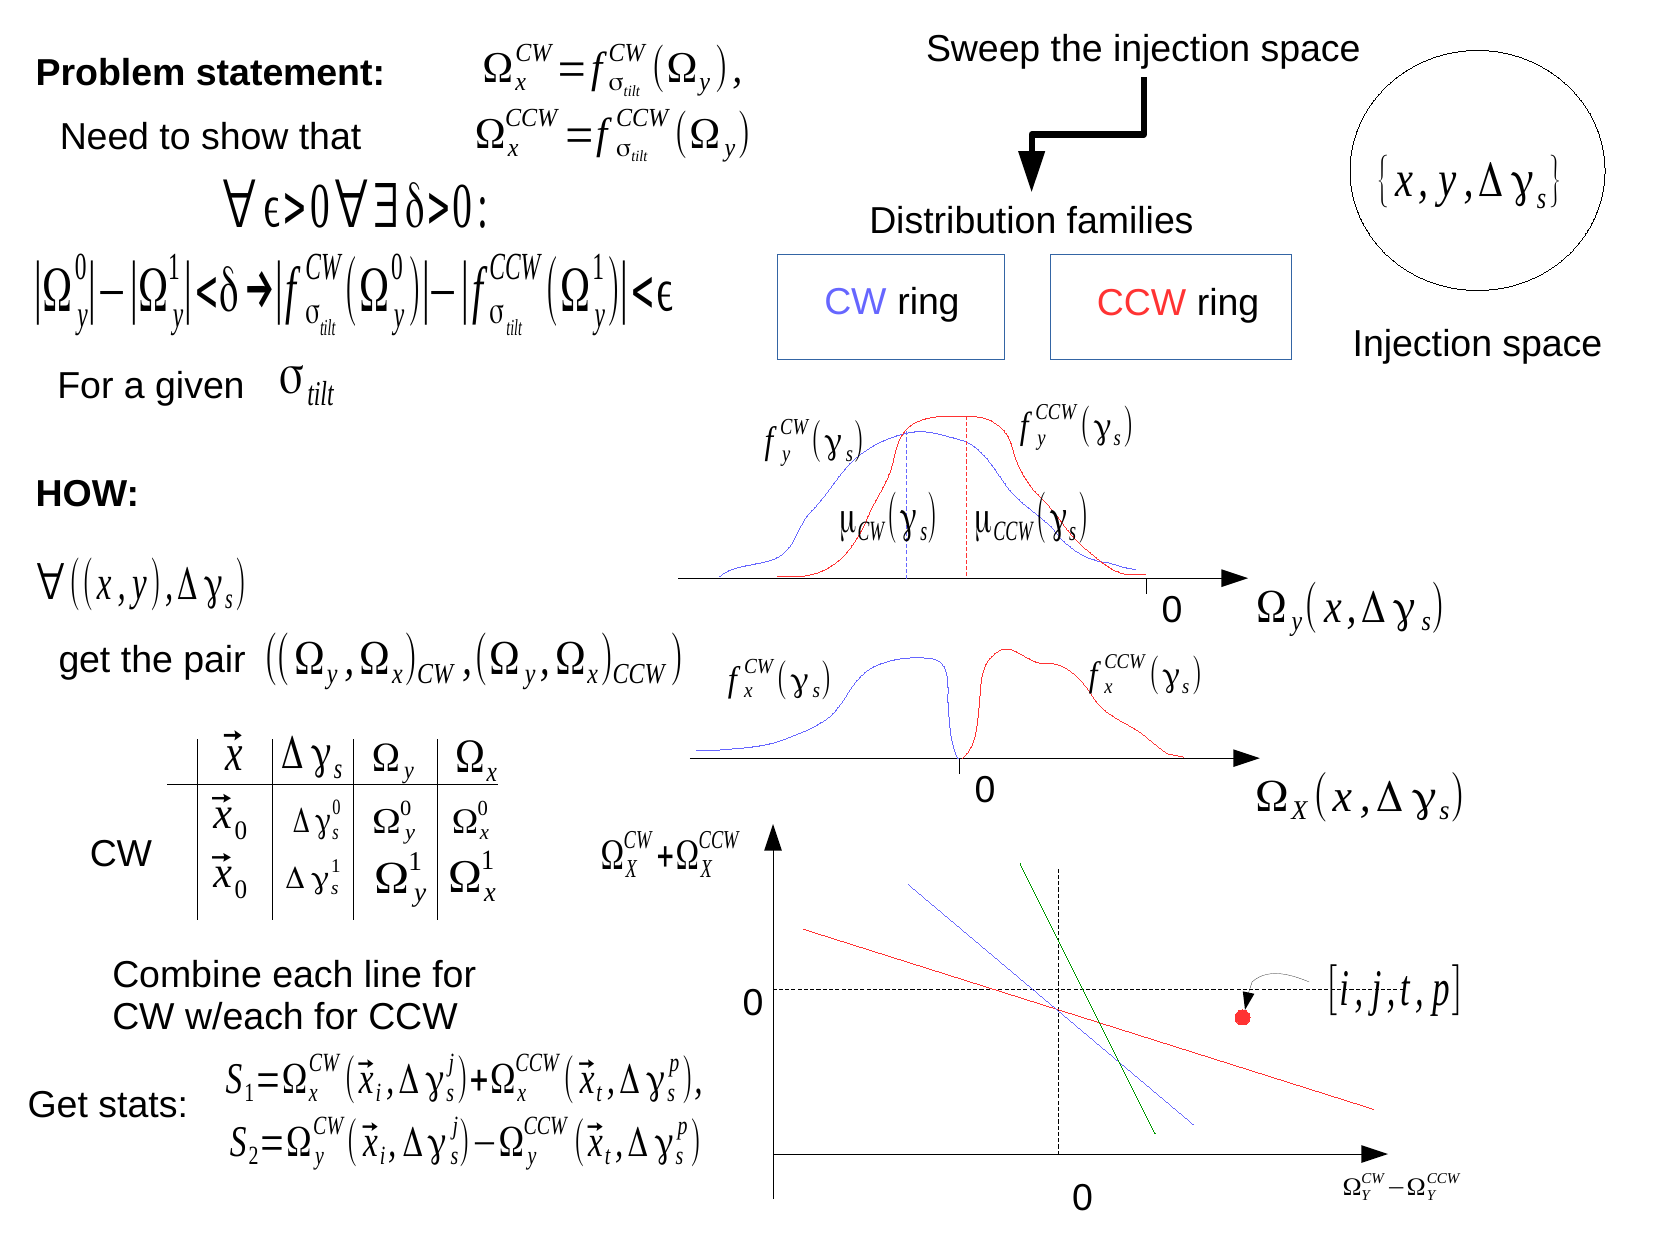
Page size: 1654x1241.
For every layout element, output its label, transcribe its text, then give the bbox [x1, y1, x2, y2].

chart [1081, 649, 1209, 699]
text_box Problem statement: [20, 44, 411, 102]
text_box 0 [728, 974, 779, 1031]
chart [966, 488, 1096, 549]
text_box HOW: [20, 465, 155, 522]
chart [362, 794, 507, 909]
chart [200, 848, 258, 905]
chart [465, 36, 761, 166]
text_box Sweep the injection space [911, 20, 1377, 78]
chart [1367, 151, 1576, 216]
text_box Injection space [1337, 315, 1618, 372]
text_box 0 [1057, 1169, 1108, 1226]
chart [270, 361, 346, 414]
text_box CCW ring [1082, 274, 1284, 335]
chart [217, 1046, 712, 1172]
chart [445, 736, 507, 789]
chart [1246, 578, 1456, 639]
chart [1011, 398, 1141, 451]
chart [200, 789, 258, 845]
text_box CW [75, 825, 168, 882]
chart [593, 824, 749, 885]
text_box Get stats: [12, 1076, 204, 1134]
chart [719, 595, 893, 703]
chart [831, 488, 946, 549]
text_box Combine each line for CW w/each for CCW [97, 946, 503, 1082]
text_box [1235, 1009, 1251, 1025]
chart [28, 554, 254, 617]
chart [1244, 768, 1477, 827]
chart [254, 629, 694, 692]
chart [272, 732, 353, 785]
chart [362, 739, 423, 785]
chart [20, 171, 685, 340]
text_box Need to show that [45, 108, 377, 166]
chart [212, 724, 254, 783]
text_box Distribution families [854, 191, 1209, 249]
chart [756, 413, 872, 467]
chart [286, 793, 348, 845]
text_box 0 [959, 761, 1011, 819]
text_box CW ring [809, 272, 975, 330]
chart [277, 854, 348, 900]
text_box For a given [42, 356, 271, 414]
text_box 0 [1146, 581, 1198, 639]
chart [1336, 1169, 1467, 1204]
text_box get the pair [43, 631, 254, 689]
chart [1320, 960, 1471, 1019]
